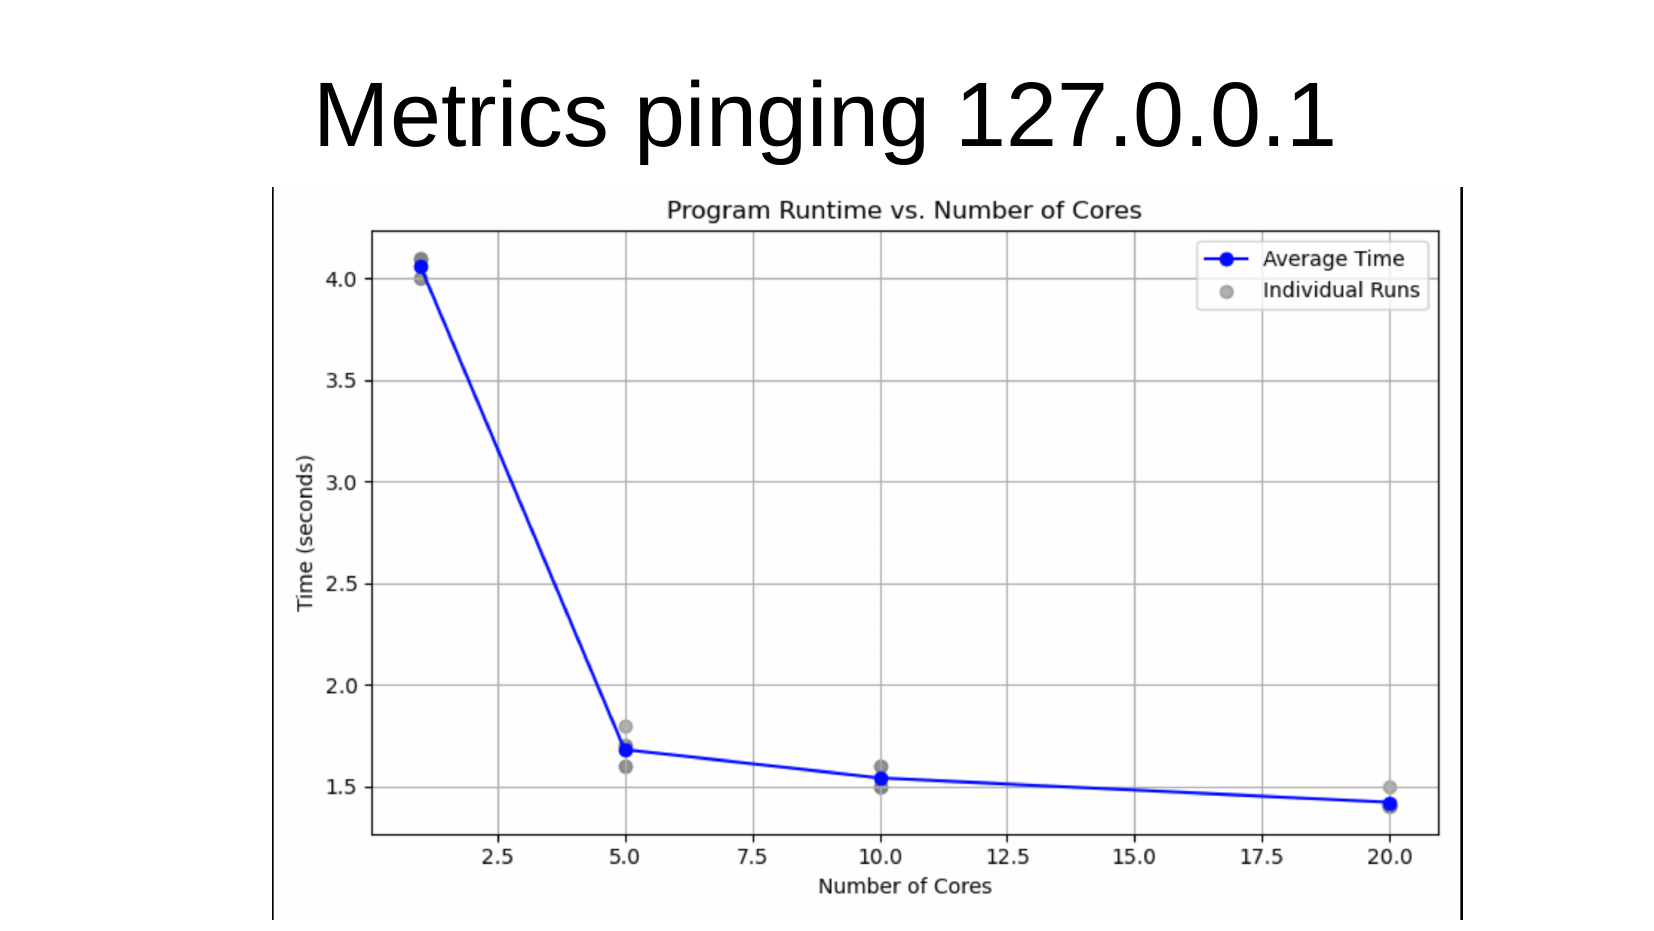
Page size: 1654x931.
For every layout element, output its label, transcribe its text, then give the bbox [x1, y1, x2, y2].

picture [272, 187, 1463, 920]
title Metrics pinging 127.0.0.1 [82, 37, 1571, 193]
